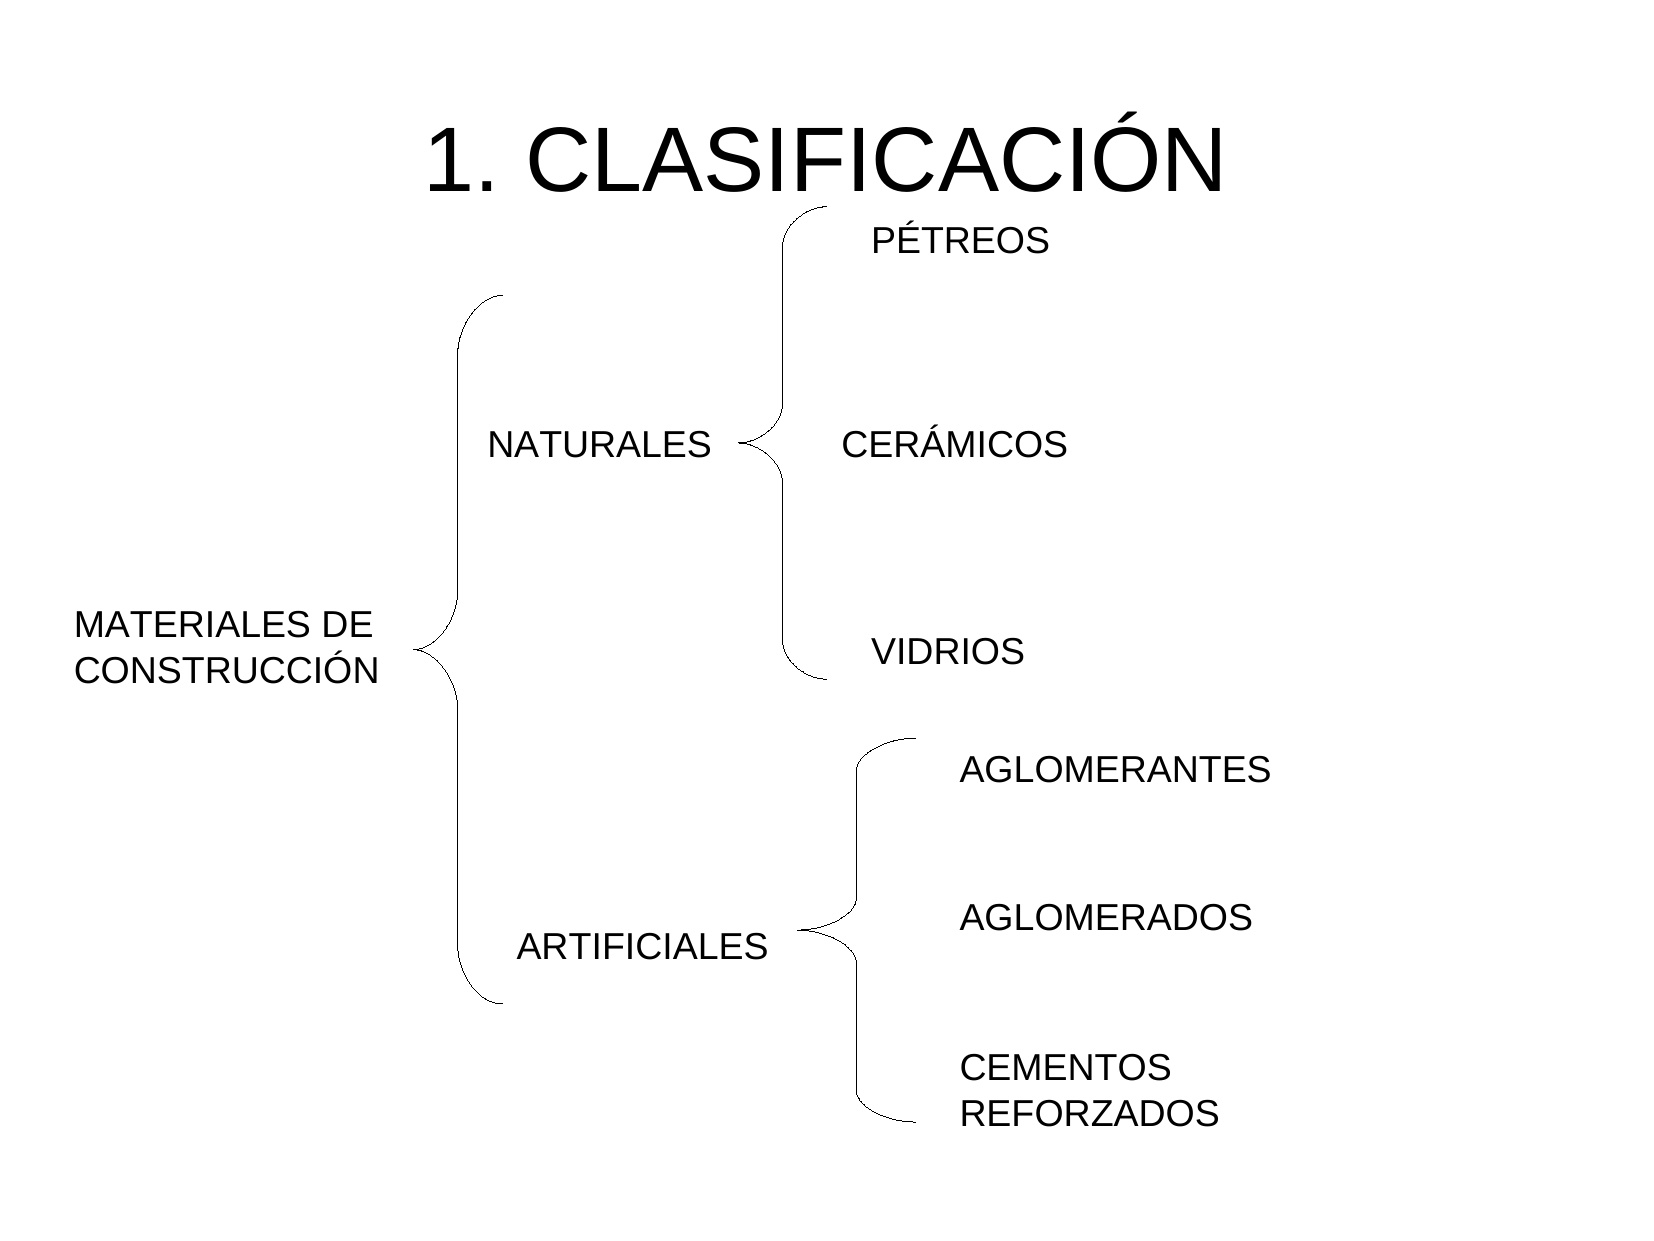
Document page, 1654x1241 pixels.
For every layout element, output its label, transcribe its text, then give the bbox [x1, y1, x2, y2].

text_box CEMENTOS REFORZADOS [944, 1033, 1270, 1142]
text_box CERÁMICOS [826, 410, 1093, 473]
text_box AGLOMERANTES [944, 735, 1359, 798]
text_box MATERIALES DE CONSTRUCCIÓN [59, 590, 414, 699]
text_box ARTIFICIALES [501, 912, 798, 975]
text_box VIDRIOS [856, 617, 1123, 680]
text_box PÉTREOS [856, 206, 1123, 269]
text_box AGLOMERADOS [944, 883, 1359, 945]
title 1. CLASIFICACIÓN [82, 56, 1571, 249]
text_box NATURALES [472, 410, 739, 473]
